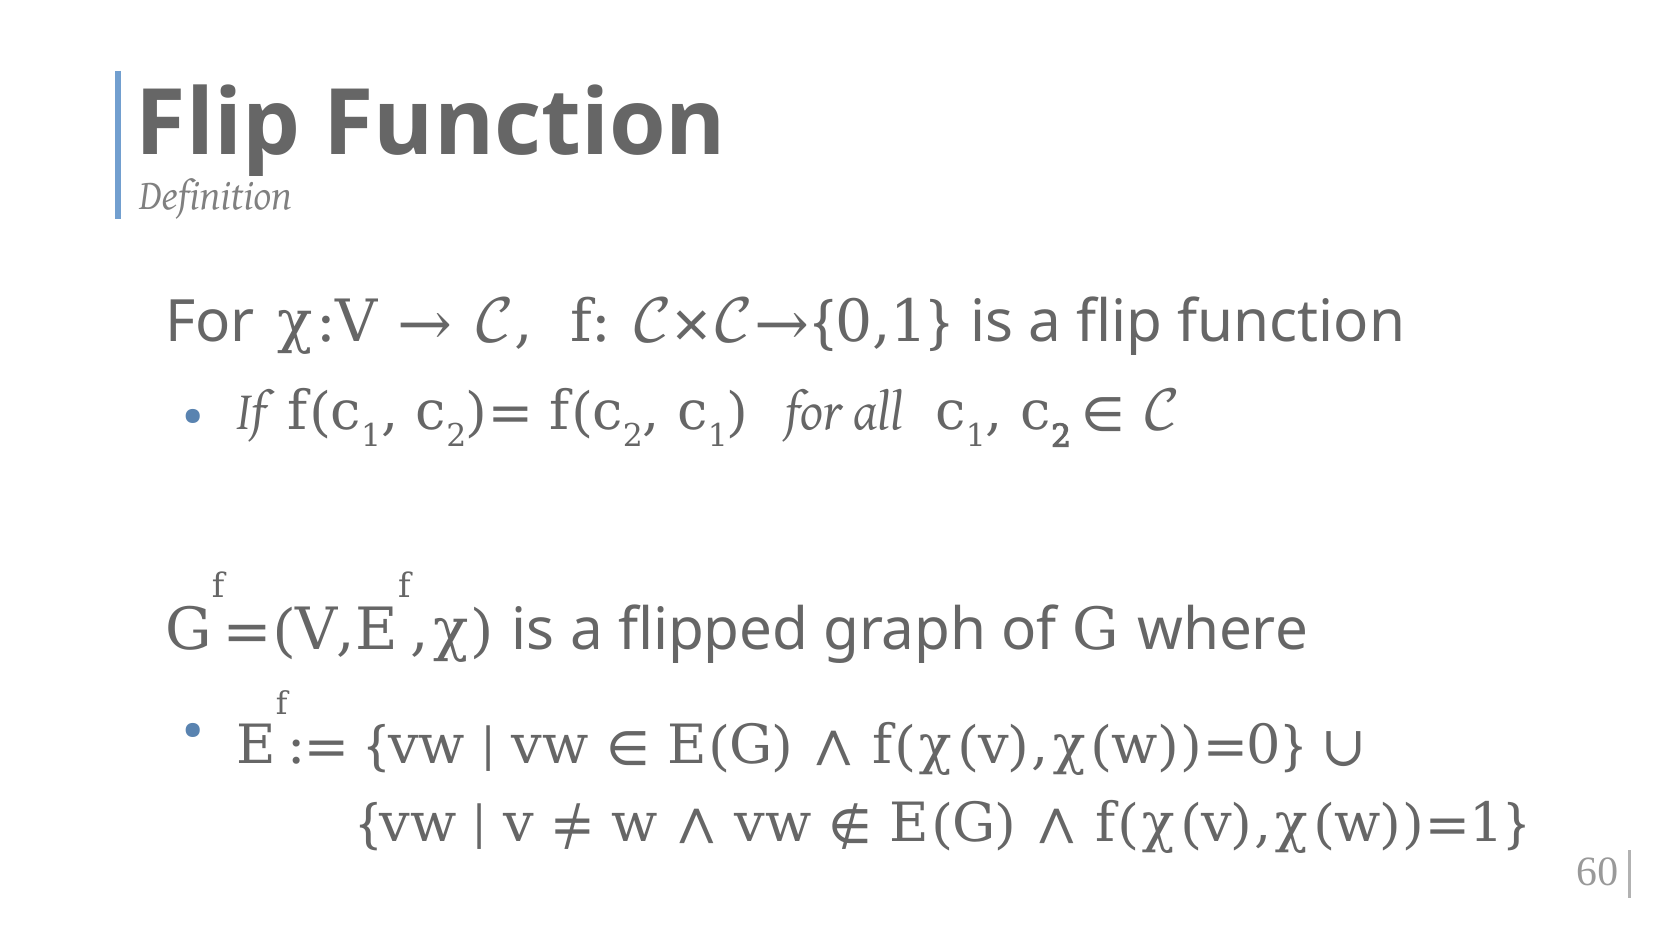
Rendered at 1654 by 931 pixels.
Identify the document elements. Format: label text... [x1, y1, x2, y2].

title Flip Function [135, 60, 1601, 178]
list For χ:V → 𝒞, f: 𝒞×𝒞→{0,1} is a flip function If f(c1, c2)= f(c2, c1) for all c1, c2 ∈ 𝒞 Gf=(V,Ef,χ) is a flipped graph of G where Ef:= {vw | vw ∈ E(G) ∧ f(χ(v),χ(w))=0} ∪ {vw | v ≠ w ∧ vw ∉ E(G) ∧ f(χ(v),χ(w))=1} [94, 278, 1565, 884]
text_box Definition [124, 165, 721, 229]
